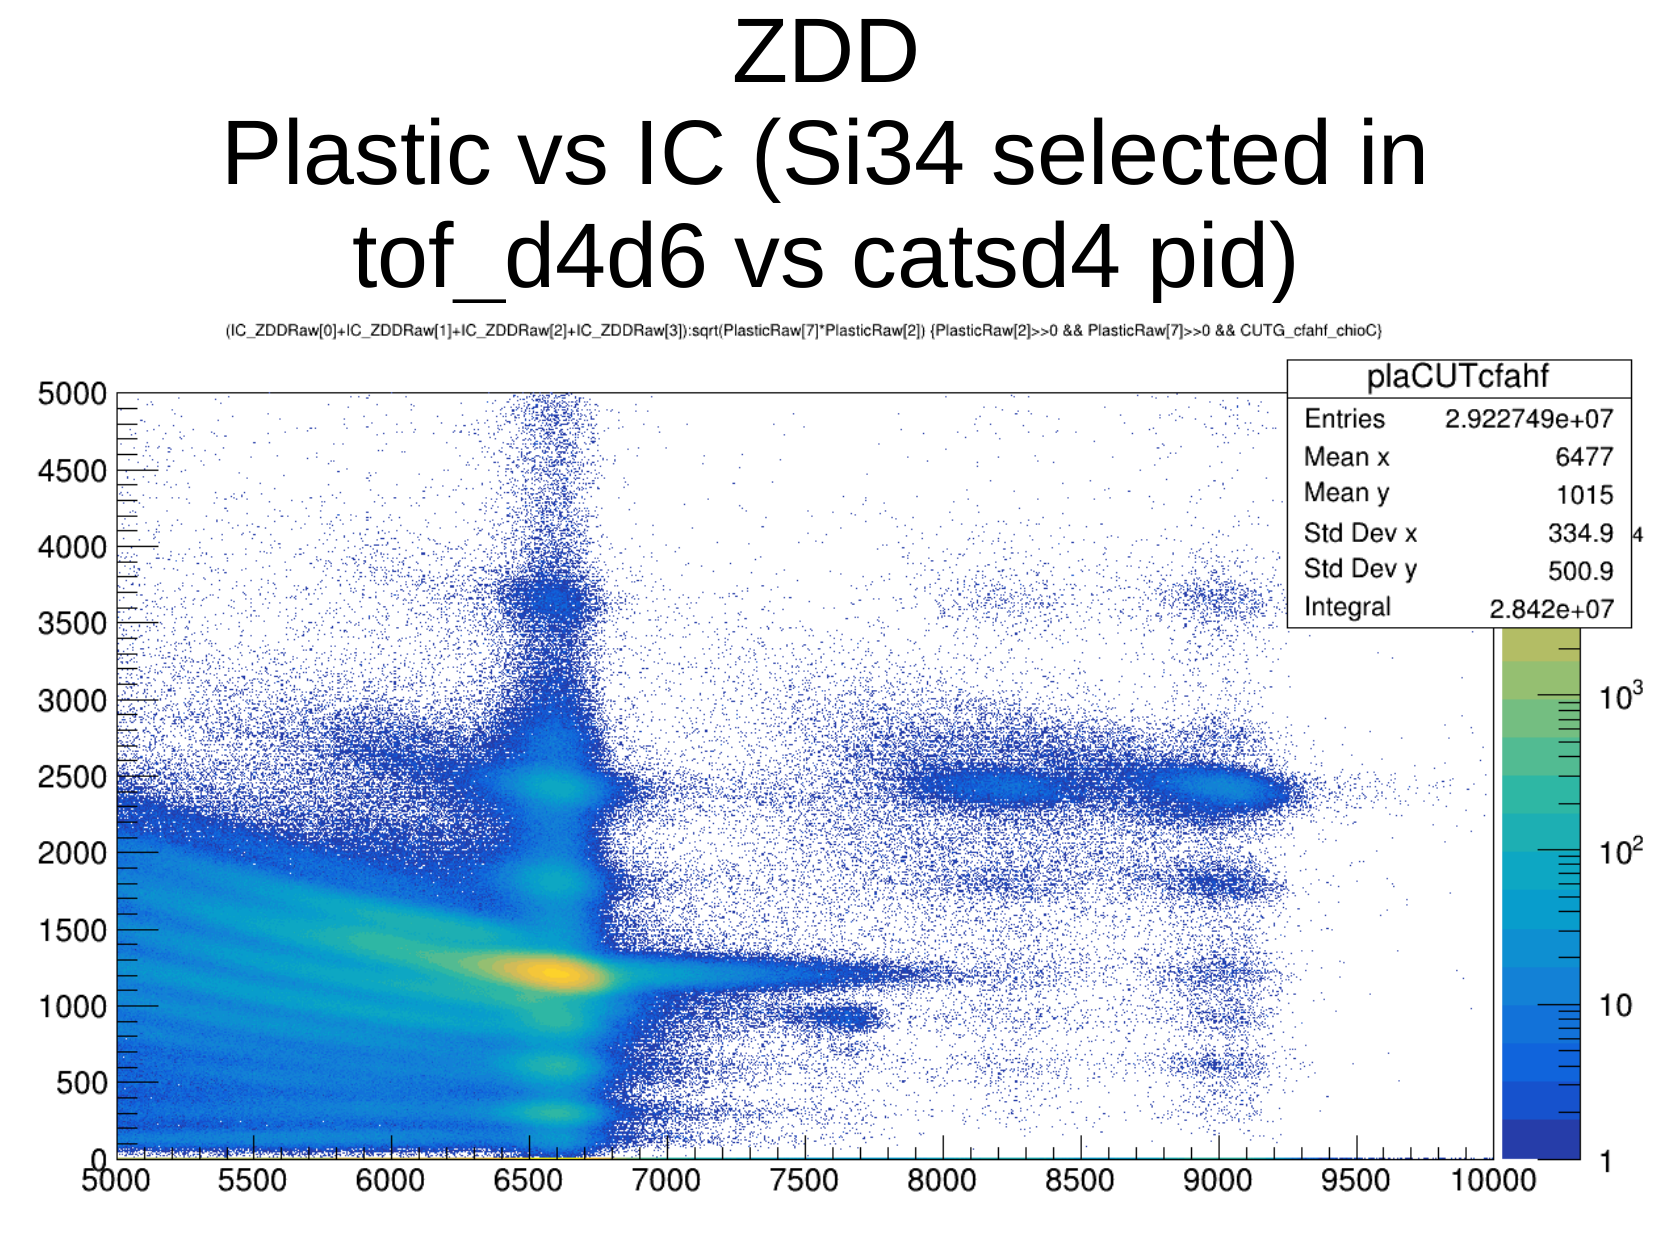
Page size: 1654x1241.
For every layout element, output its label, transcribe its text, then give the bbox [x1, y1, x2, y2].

picture [1, 303, 1654, 1231]
title ZDD Plastic vs IC (Si34 selected in tof_d4d6 vs catsd4 pid) [82, 0, 1571, 303]
